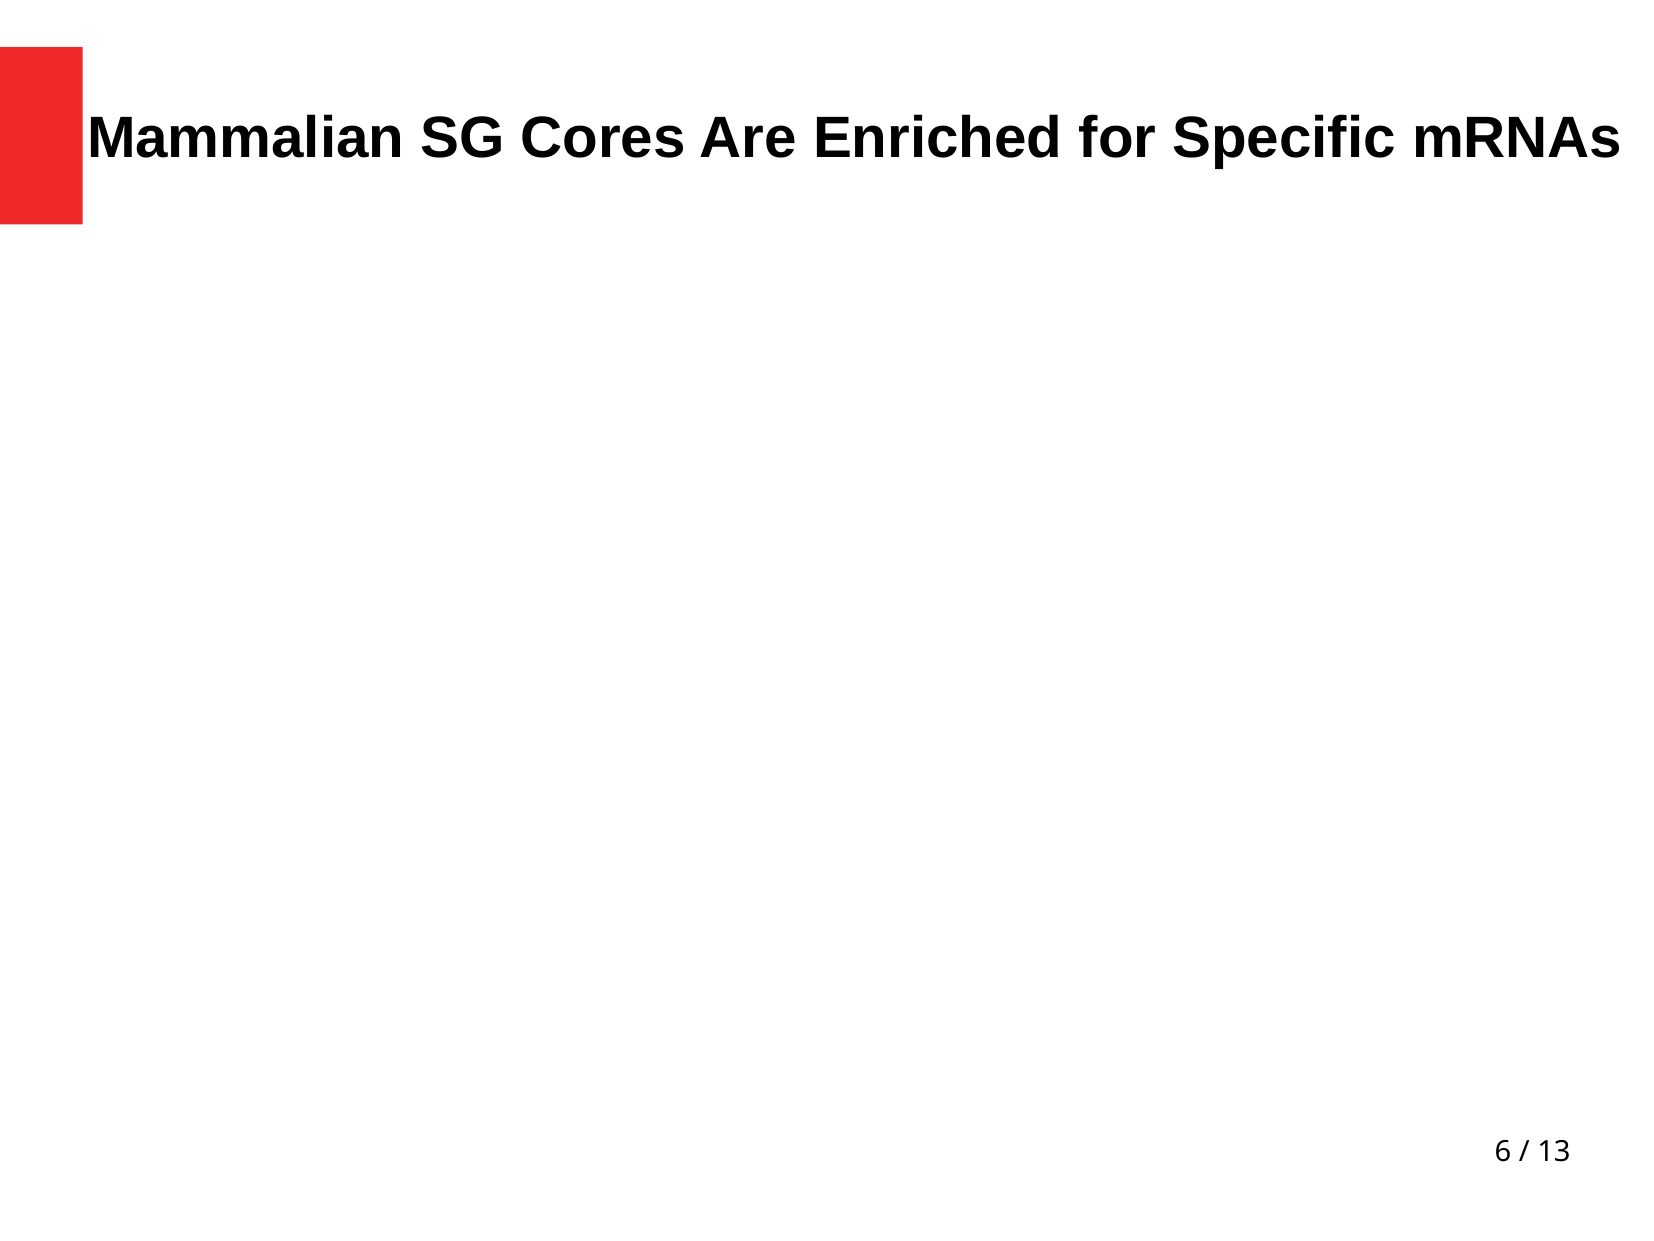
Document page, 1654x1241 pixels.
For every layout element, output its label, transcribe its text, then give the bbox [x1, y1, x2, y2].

text_box Mammalian SG Cores Are Enriched for Specific mRNAs [72, 96, 1651, 196]
